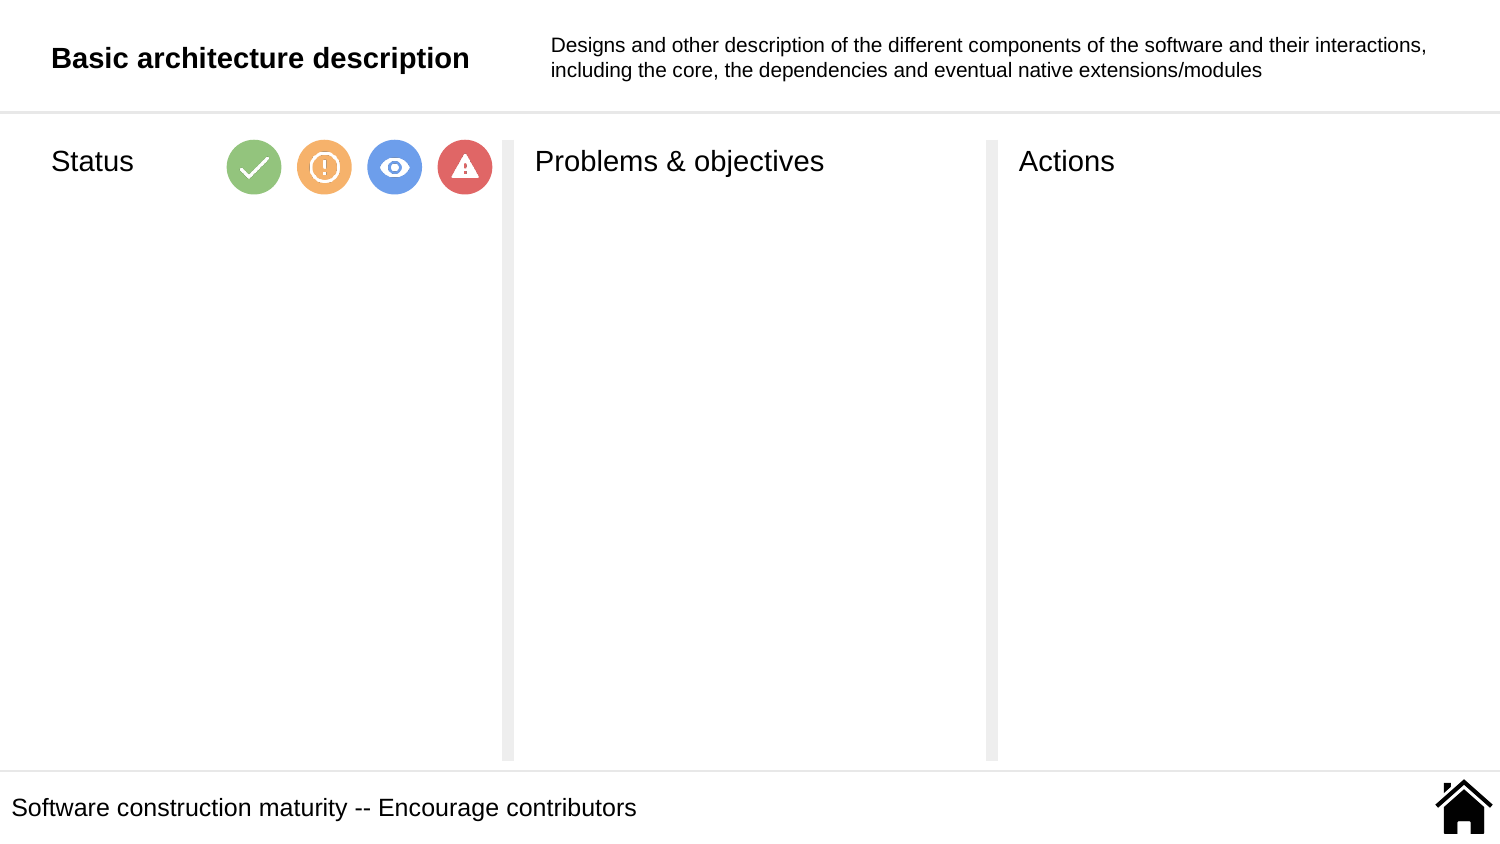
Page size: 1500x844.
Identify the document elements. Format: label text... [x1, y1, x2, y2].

list Problems & objectives [523, 131, 977, 769]
list Designs and other description of the different components of the software and their interactions, including the core, the dependencies and eventual native extensions/modules [539, 15, 1461, 98]
text_box [275, 149, 282, 185]
picture [306, 148, 343, 186]
text_box [367, 139, 423, 195]
picture [233, 146, 275, 188]
list Status [39, 131, 493, 769]
text_box [437, 139, 493, 195]
picture [378, 152, 411, 184]
text_box [236, 139, 272, 146]
text_box [236, 188, 272, 195]
text_box [296, 139, 352, 195]
list Actions [1007, 131, 1461, 770]
text_box [226, 149, 233, 185]
picture [1435, 779, 1493, 834]
title Basic architecture description [39, 15, 524, 98]
list Software construction maturity -- Encourage contributors [0, 769, 1430, 844]
picture [449, 149, 481, 182]
